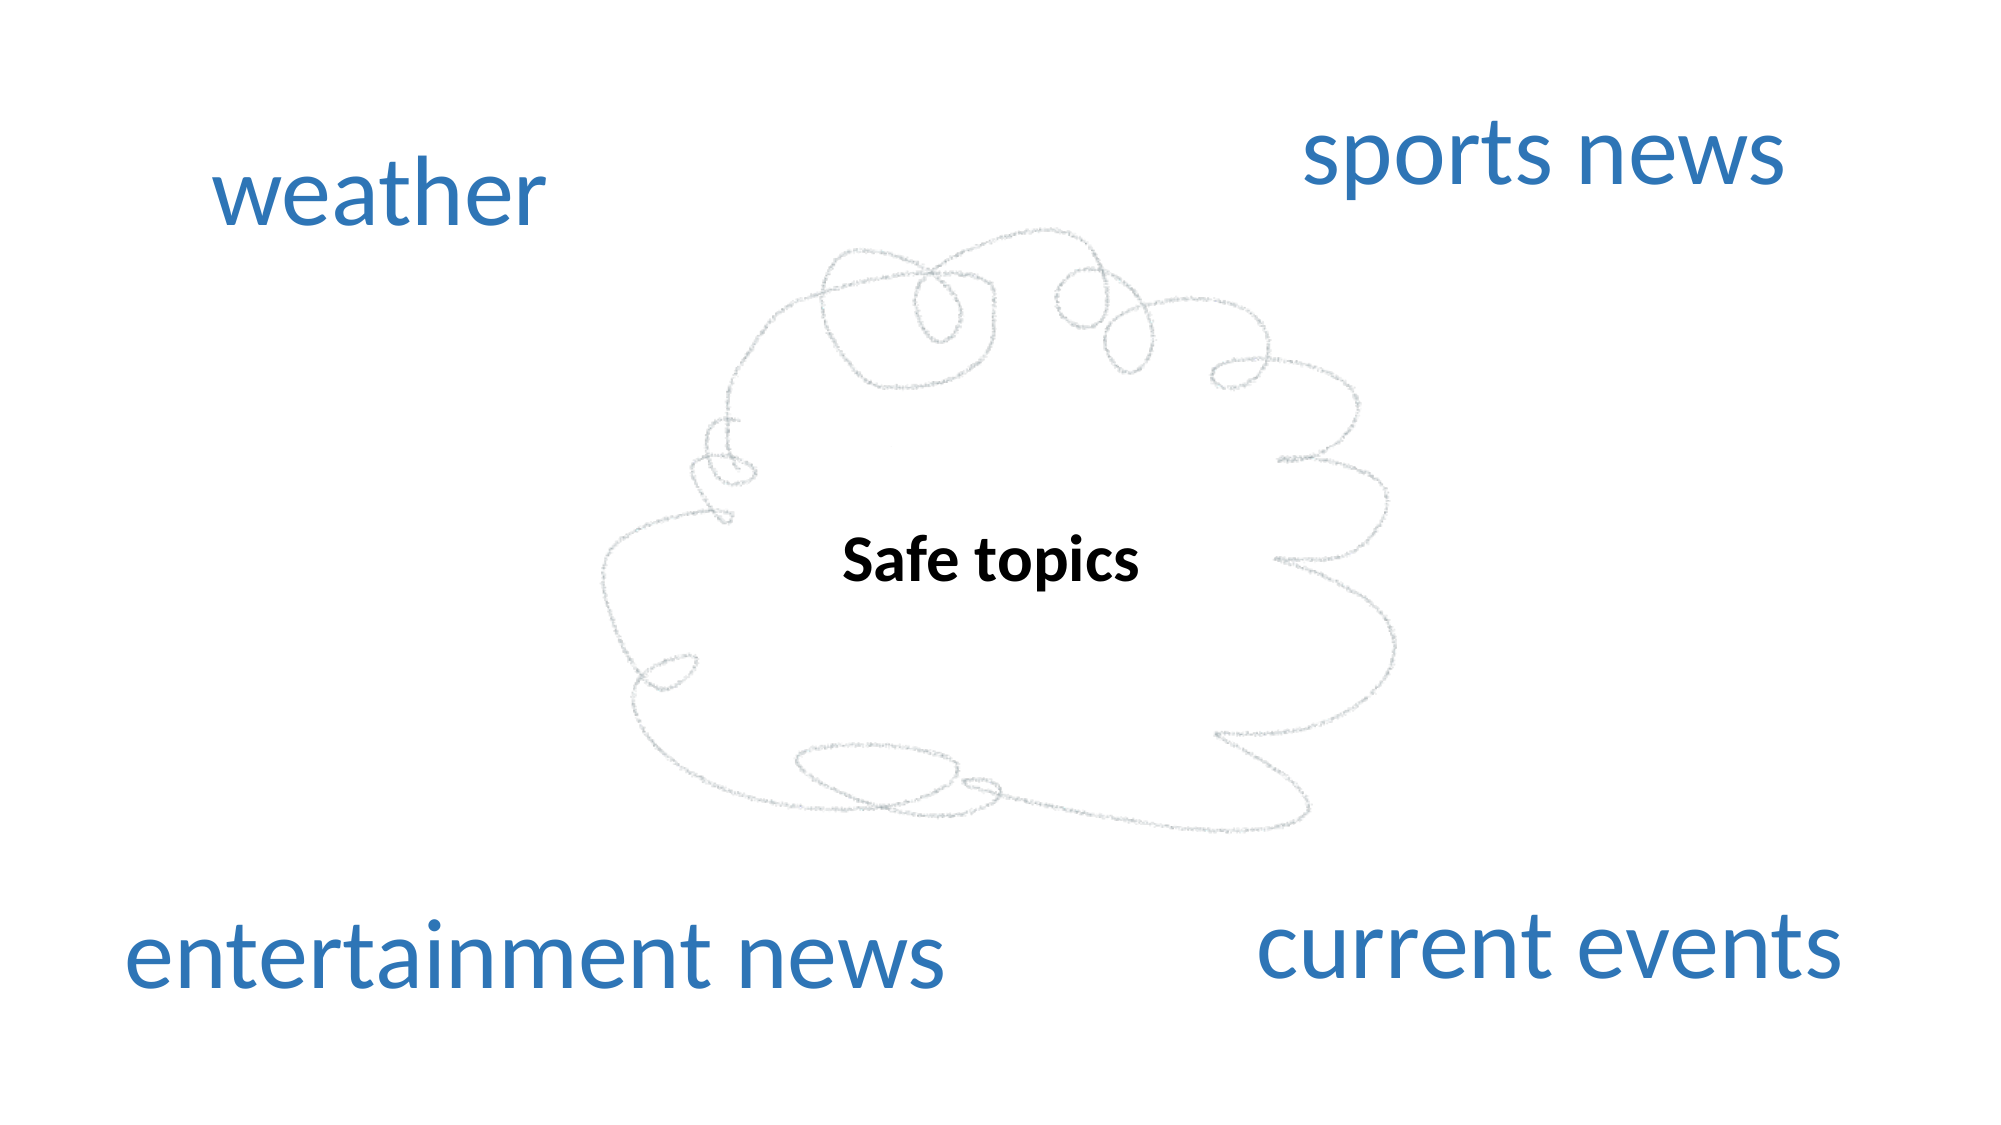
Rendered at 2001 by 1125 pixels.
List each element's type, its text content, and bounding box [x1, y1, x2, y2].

text_box weather [196, 117, 569, 254]
text_box sports news [1286, 76, 1809, 214]
text_box entertainment news [109, 881, 972, 1018]
picture [594, 194, 1406, 867]
text_box current events [1241, 871, 1866, 1008]
